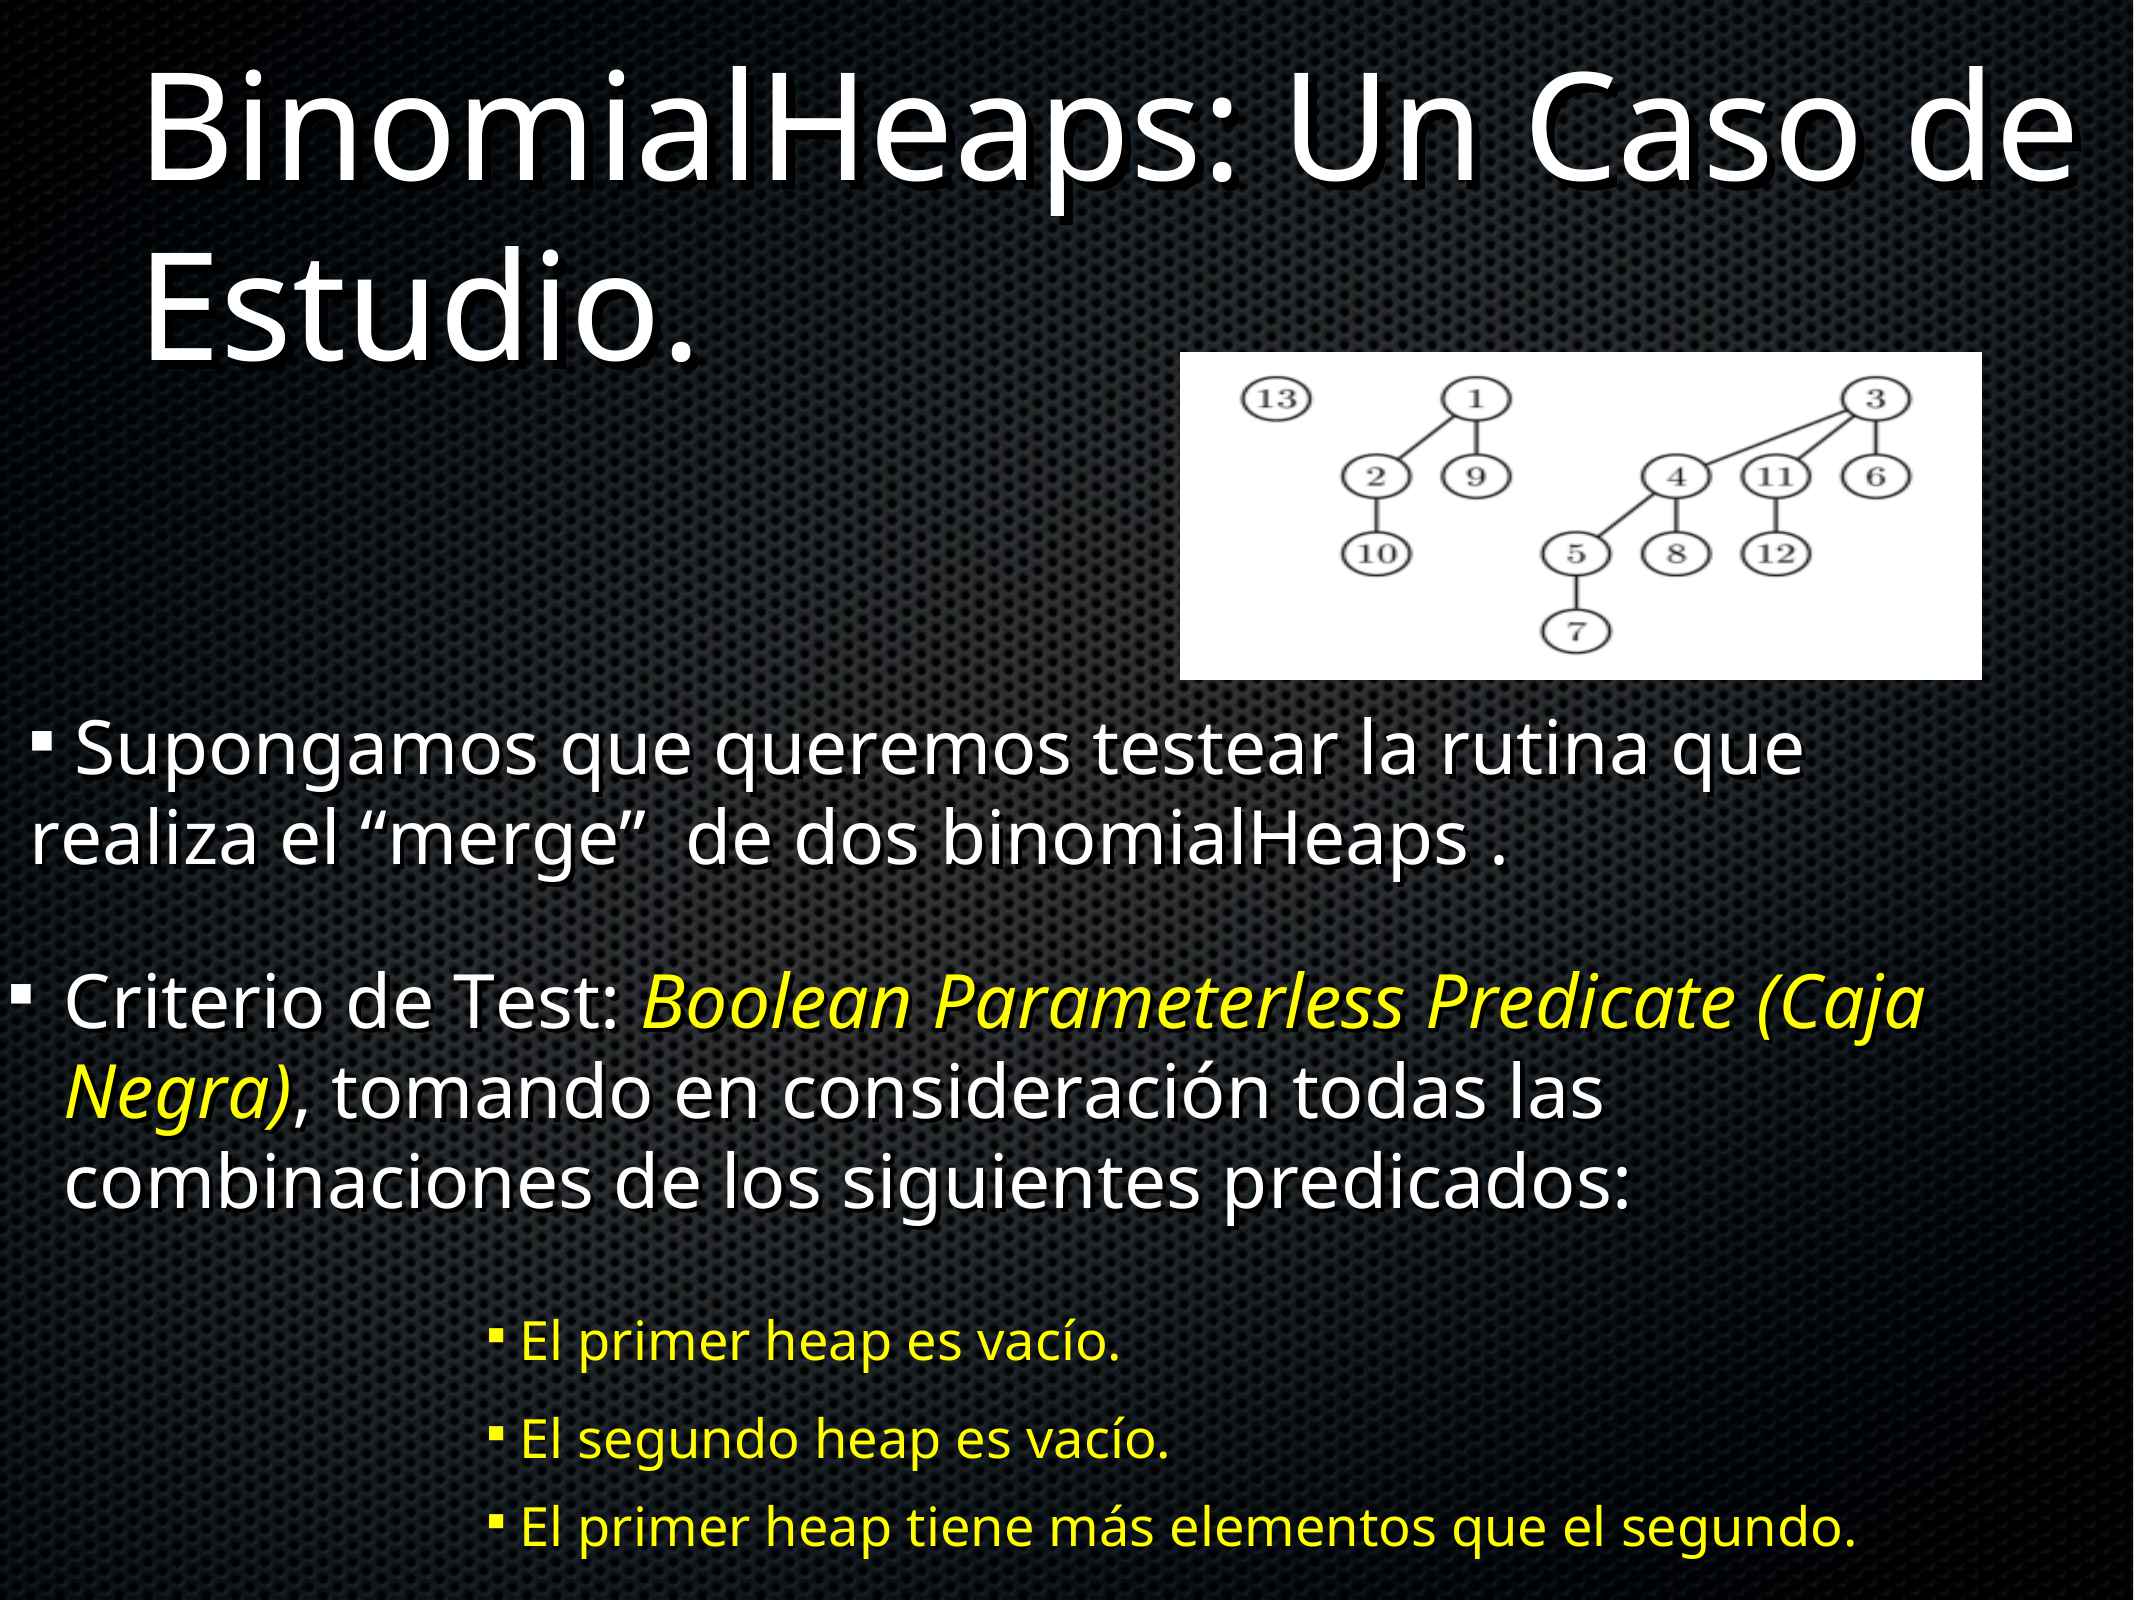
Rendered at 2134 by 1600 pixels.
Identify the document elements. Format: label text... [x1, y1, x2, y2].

title BinomialHeaps: Un Caso de Estudio. [129, 22, 2127, 400]
text_box Criterio de Test: Boolean Parameterless Predicate (Caja Negra), tomando en consideración todas las combinaciones de los siguientes predicados: [0, 944, 2097, 1300]
picture [0, 0, 2134, 1600]
text_box El primer heap es vacío. [472, 1299, 1713, 1379]
text_box El primer heap tiene más elementos que el segundo. [472, 1485, 2008, 1565]
text_box El segundo heap es vacío. [472, 1396, 1713, 1477]
text_box Supongamos que queremos testear la rutina que realiza el “merge” de dos binomialHeaps . [29, 708, 2067, 944]
